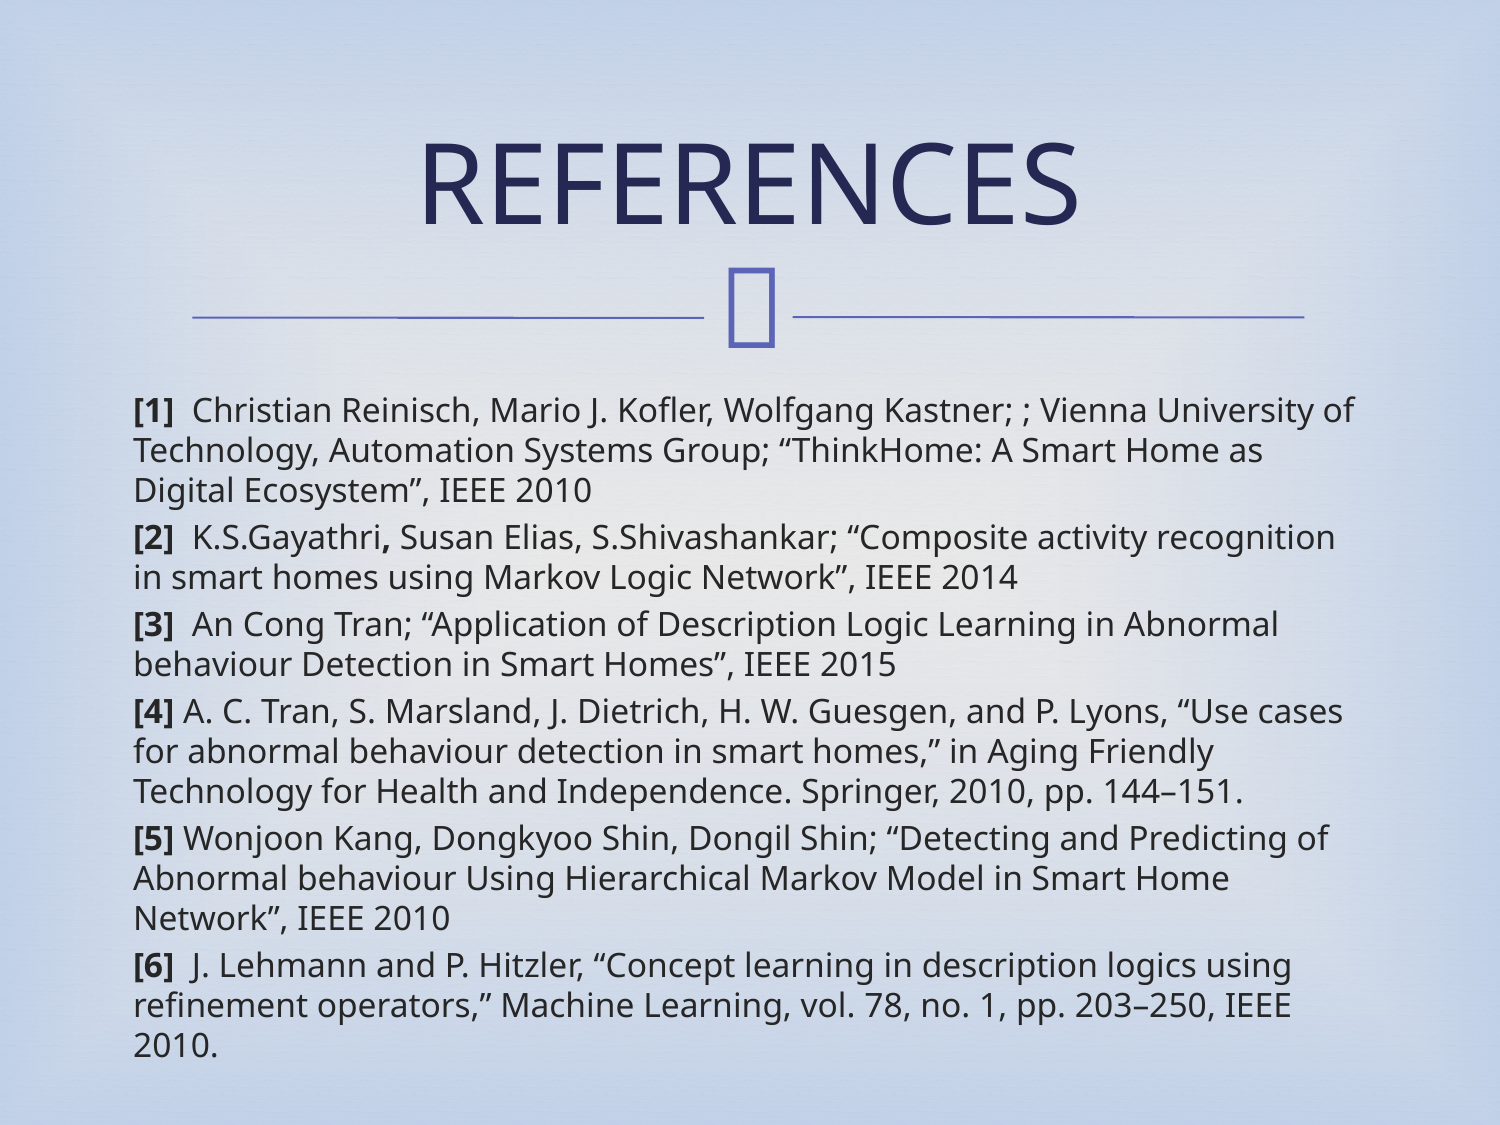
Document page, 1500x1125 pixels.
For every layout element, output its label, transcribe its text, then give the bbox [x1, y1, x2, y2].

title REFERENCES [112, 93, 1386, 267]
list [1] Christian Reinisch, Mario J. Kofler, Wolfgang Kastner; ; Vienna University of Technology, Automation Systems Group; “ThinkHome: A Smart Home as Digital Ecosystem”, IEEE 2010 [2] K.S.Gayathri, Susan Elias, S.Shivashankar; “Composite activity recognition in smart homes using Markov Logic Network”, IEEE 2014 [3] An Cong Tran; “Application of Description Logic Learning in Abnormal behaviour Detection in Smart Homes”, IEEE 2015 [4] A. C. Tran, S. Marsland, J. Dietrich, H. W. Guesgen, and P. Lyons, “Use cases for abnormal behaviour detection in smart homes,” in Aging Friendly Technology for Health and Independence. Springer, 2010, pp. 144–151. [5] Wonjoon Kang, Dongkyoo Shin, Dongil Shin; “Detecting and Predicting of Abnormal behaviour Using Hierarchical Markov Model in Smart Home Network”, IEEE 2010 [6] J. Lehmann and P. Hitzler, “Concept learning in description logics using refinement operators,” Machine Learning, vol. 78, no. 1, pp. 203–250, IEEE 2010. [118, 381, 1389, 1075]
picture [0, 0, 1500, 1125]
